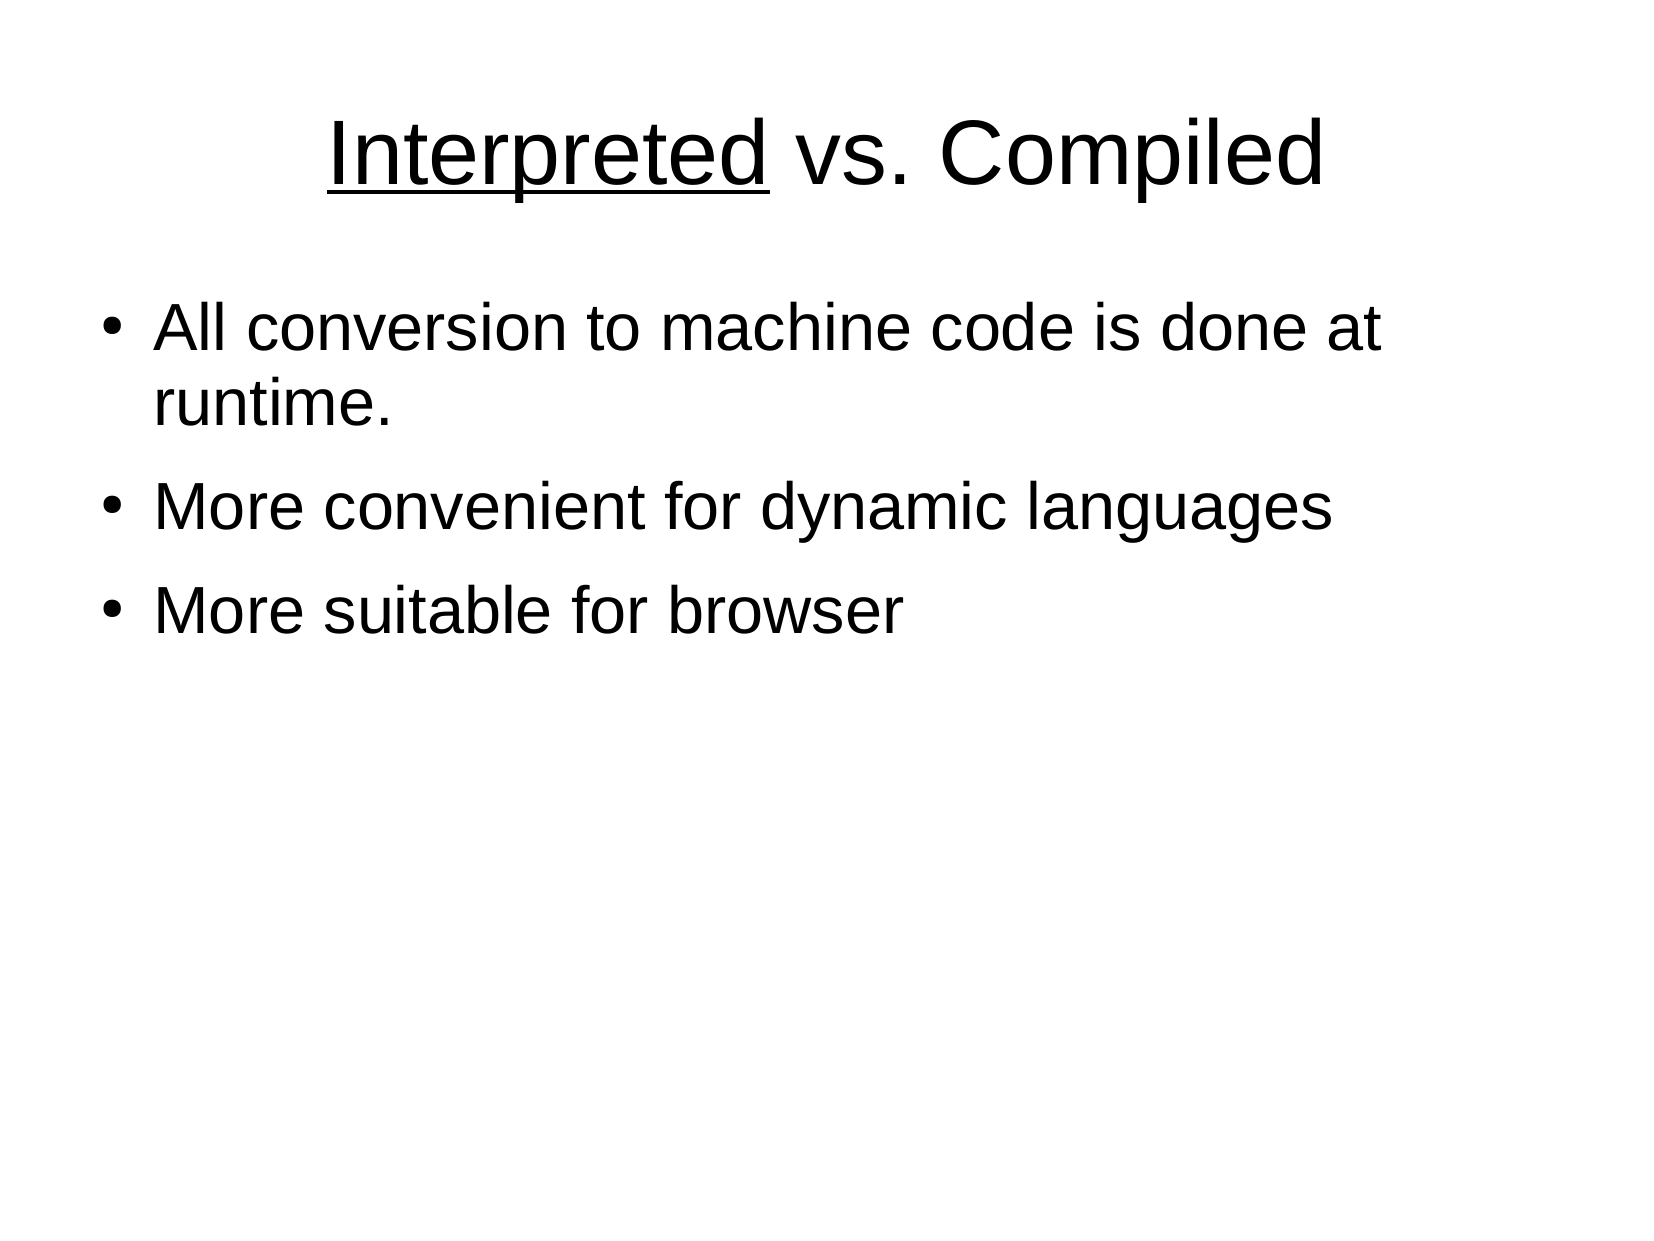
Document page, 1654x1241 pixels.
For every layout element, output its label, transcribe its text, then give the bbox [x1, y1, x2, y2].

list All conversion to machine code is done at runtime. More convenient for dynamic languages More suitable for browser [82, 290, 1571, 1010]
title Interpreted vs. Compiled [82, 49, 1571, 257]
